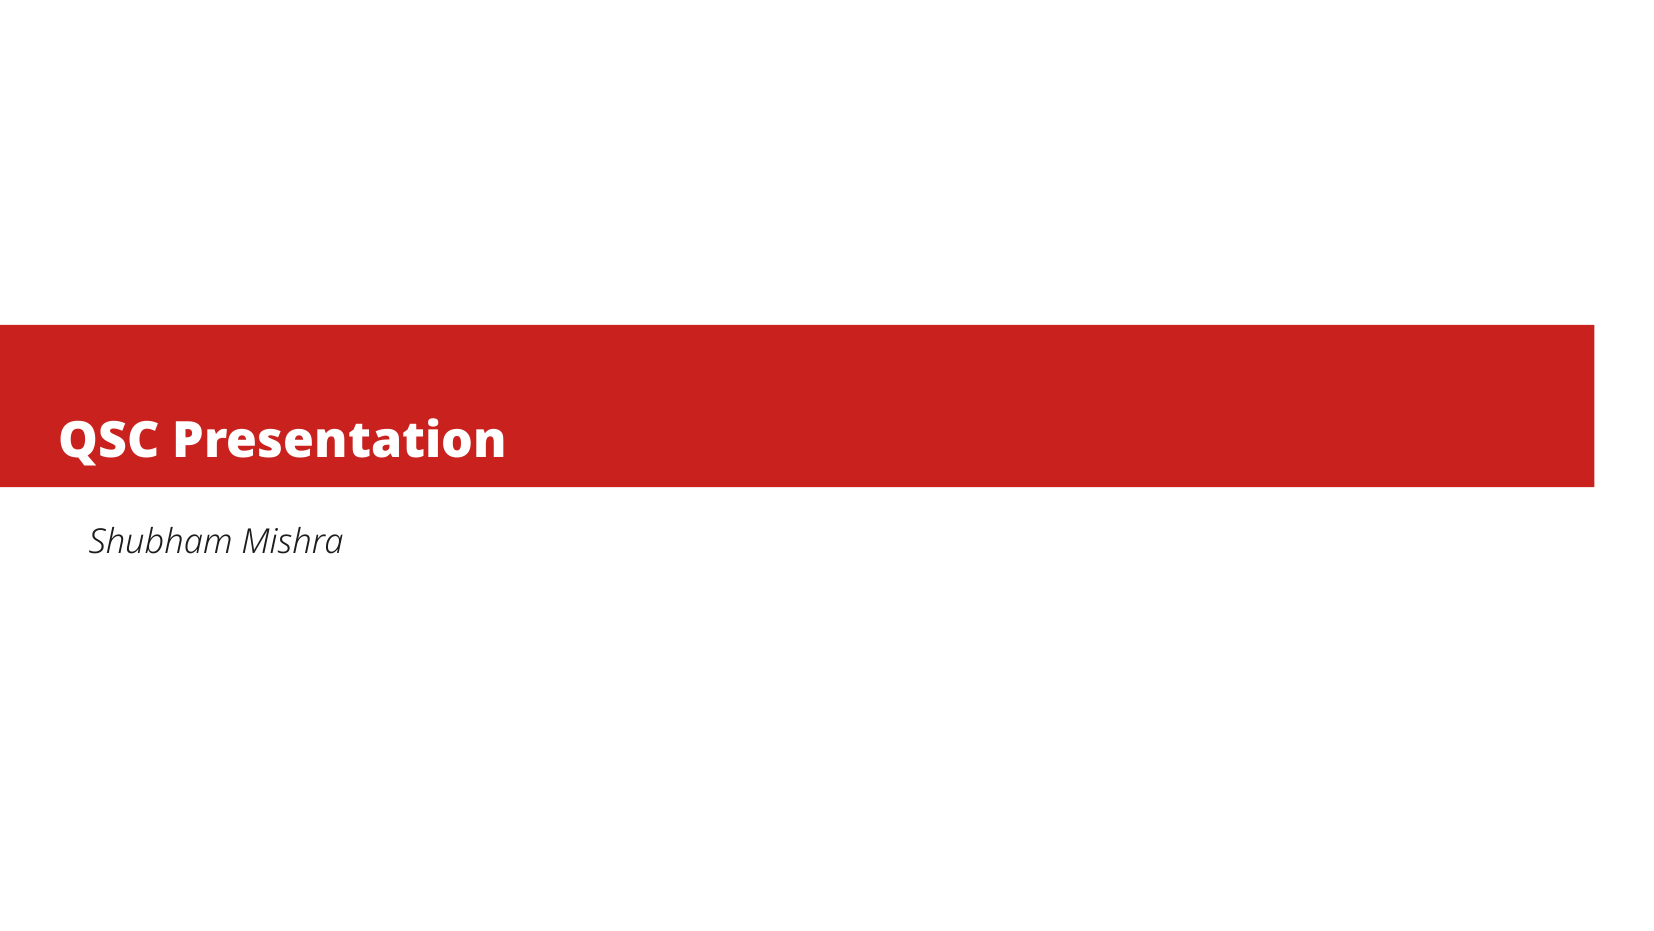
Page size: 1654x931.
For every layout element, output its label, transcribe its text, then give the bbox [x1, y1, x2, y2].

title QSC Presentation [59, 354, 1565, 473]
subtitle Shubham Mishra [88, 516, 1565, 827]
